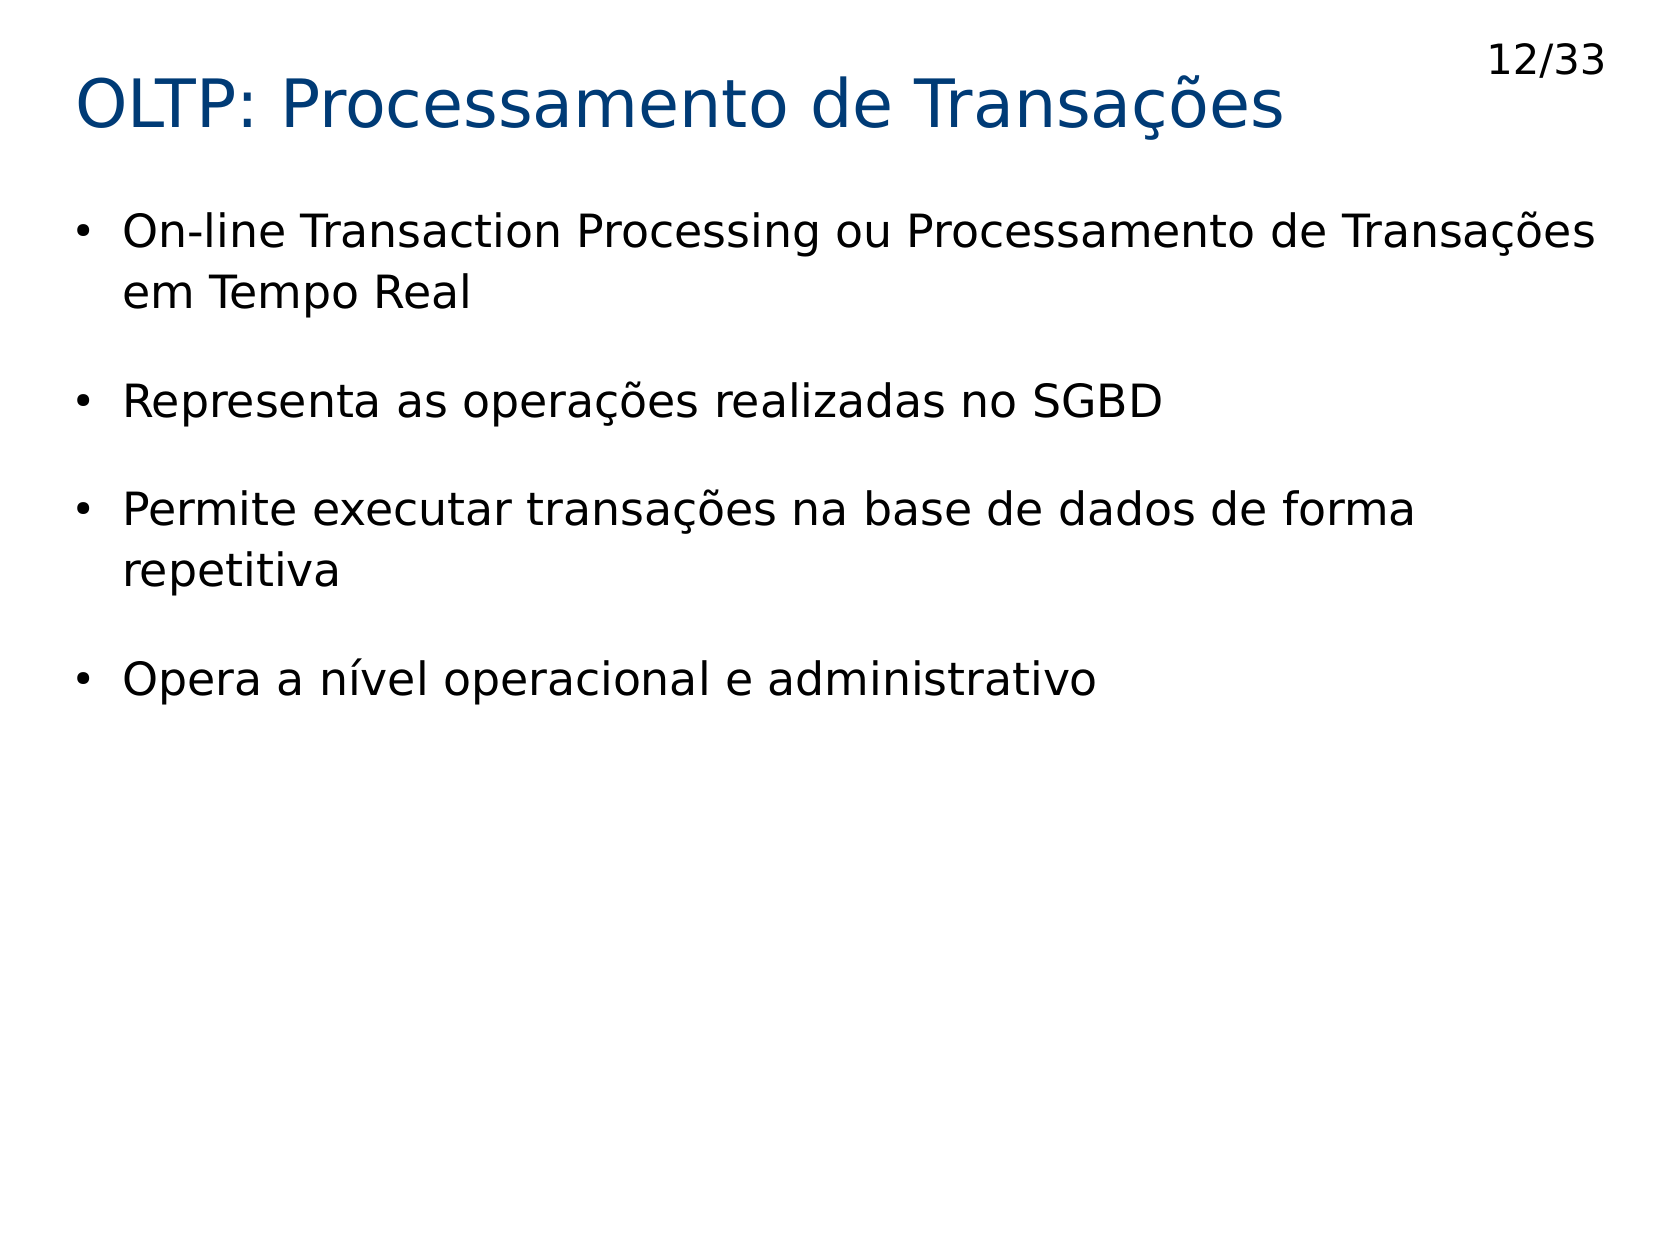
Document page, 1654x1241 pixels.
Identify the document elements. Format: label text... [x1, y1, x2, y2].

list On-line Transaction Processing ou Processamento de Transações em Tempo Real Representa as operações realizadas no SGBD Permite executar transações na base de dados de forma repetitiva Opera a nível operacional e administrativo [75, 196, 1601, 1195]
title OLTP: Processamento de Transações [75, 33, 1425, 175]
